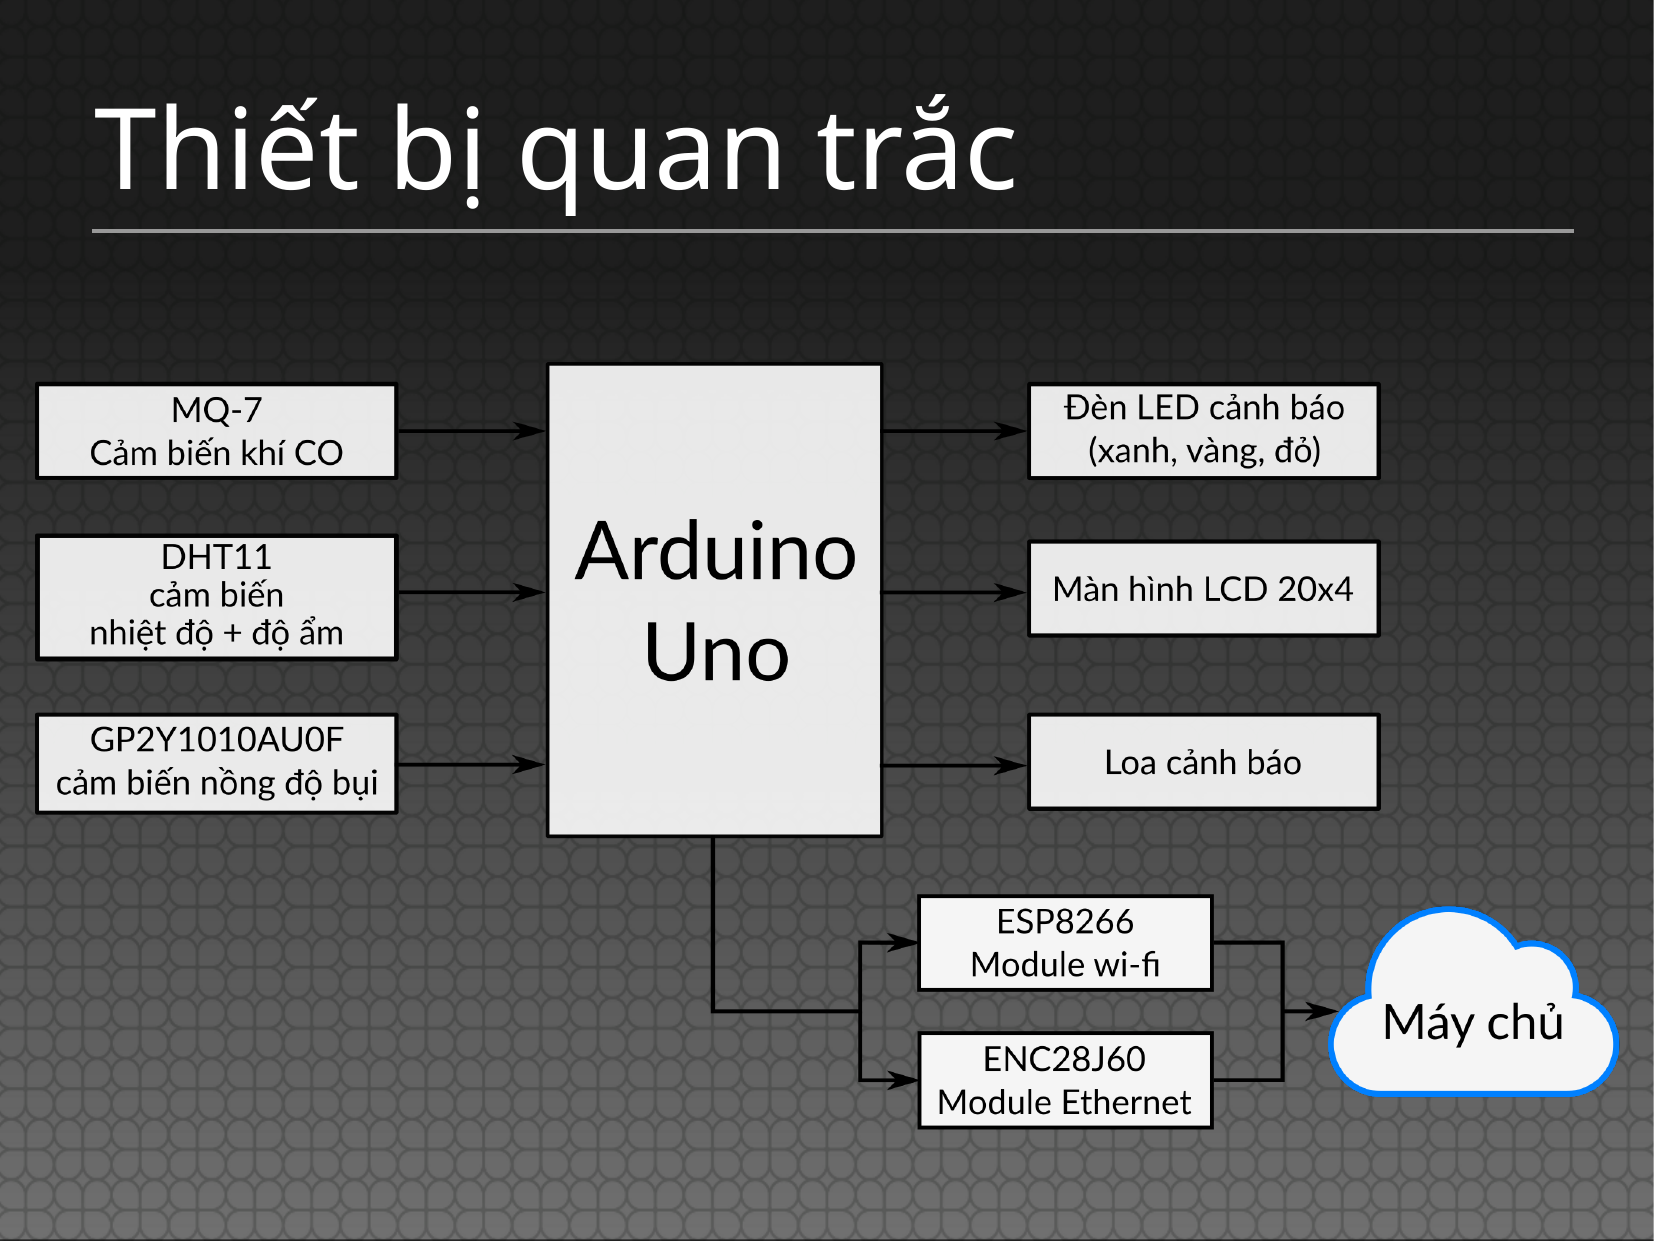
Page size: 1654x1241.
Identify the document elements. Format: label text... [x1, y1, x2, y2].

title Thiết bị quan trắc [94, 71, 1426, 222]
picture [0, 0, 1654, 1241]
